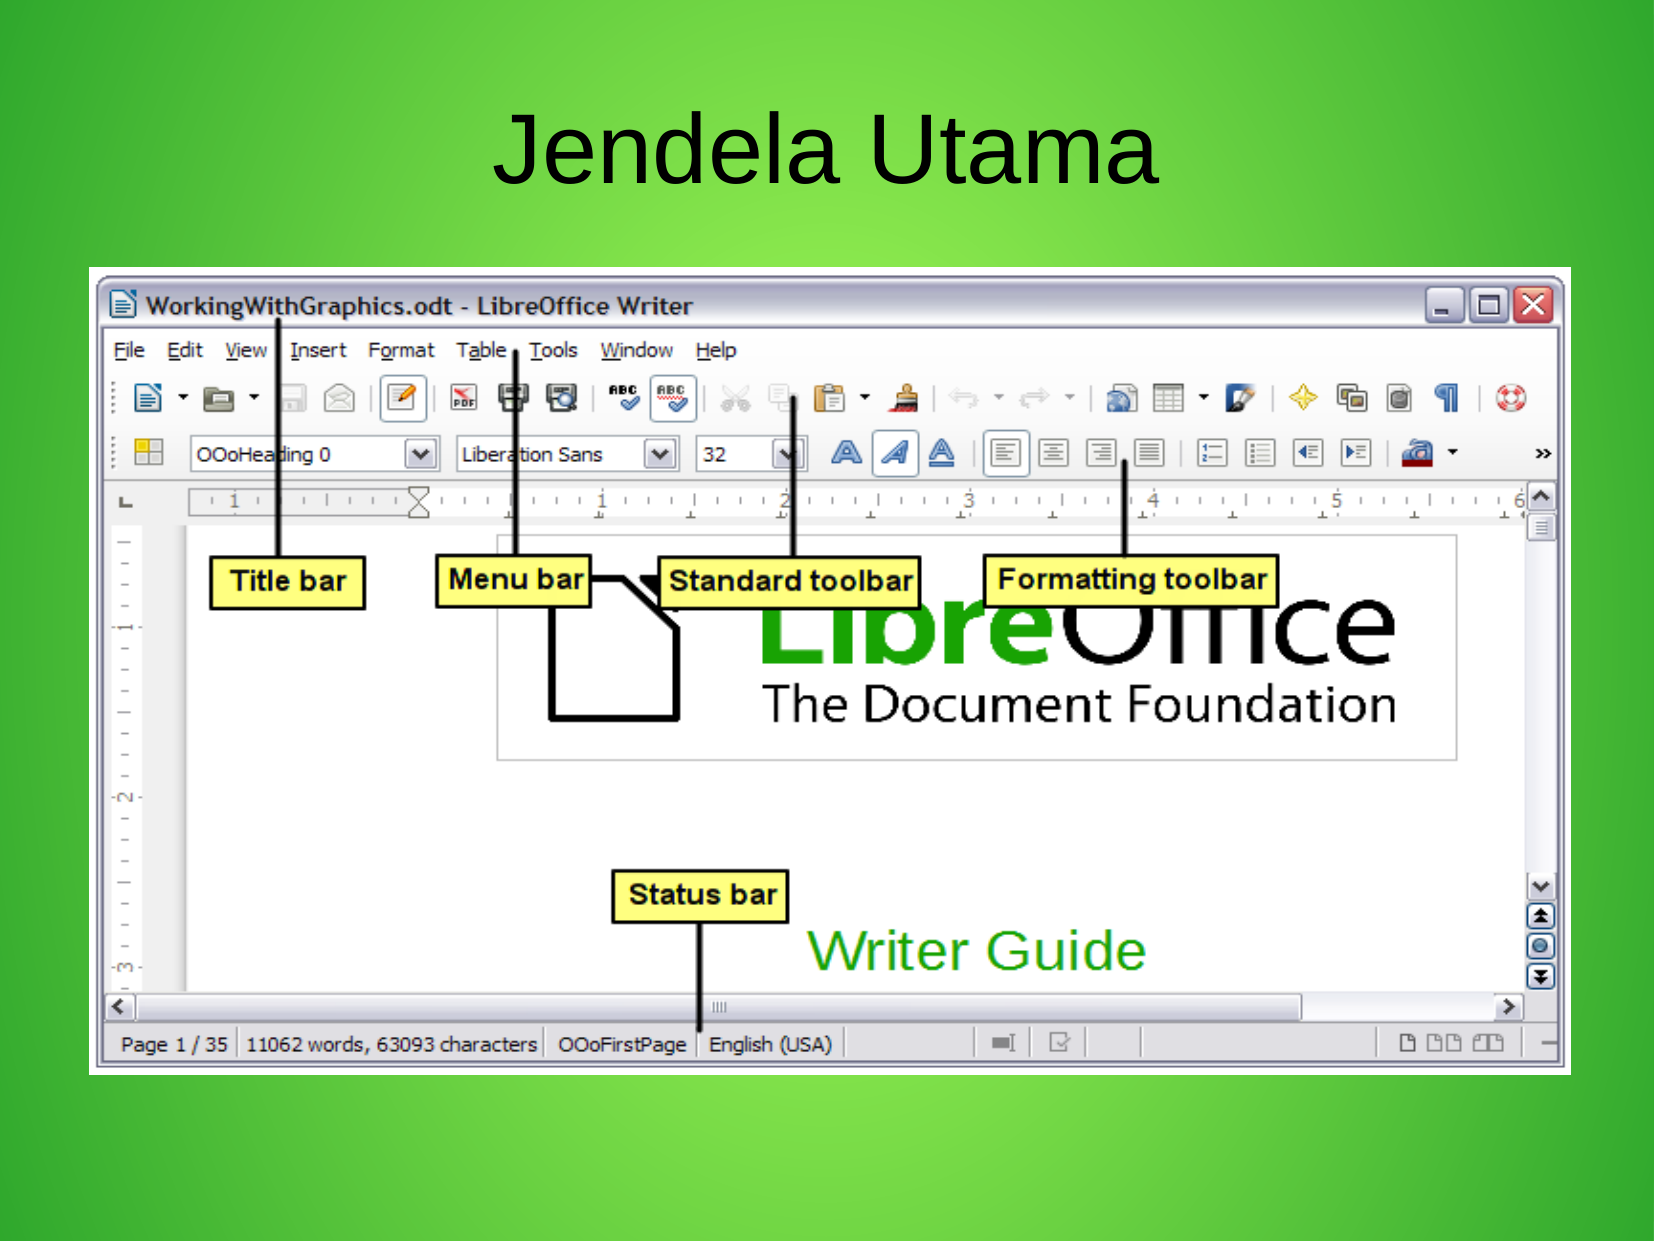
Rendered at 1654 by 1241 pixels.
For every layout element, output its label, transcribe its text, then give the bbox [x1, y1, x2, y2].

title Jendela Utama [82, 47, 1571, 252]
picture [89, 267, 1571, 1075]
